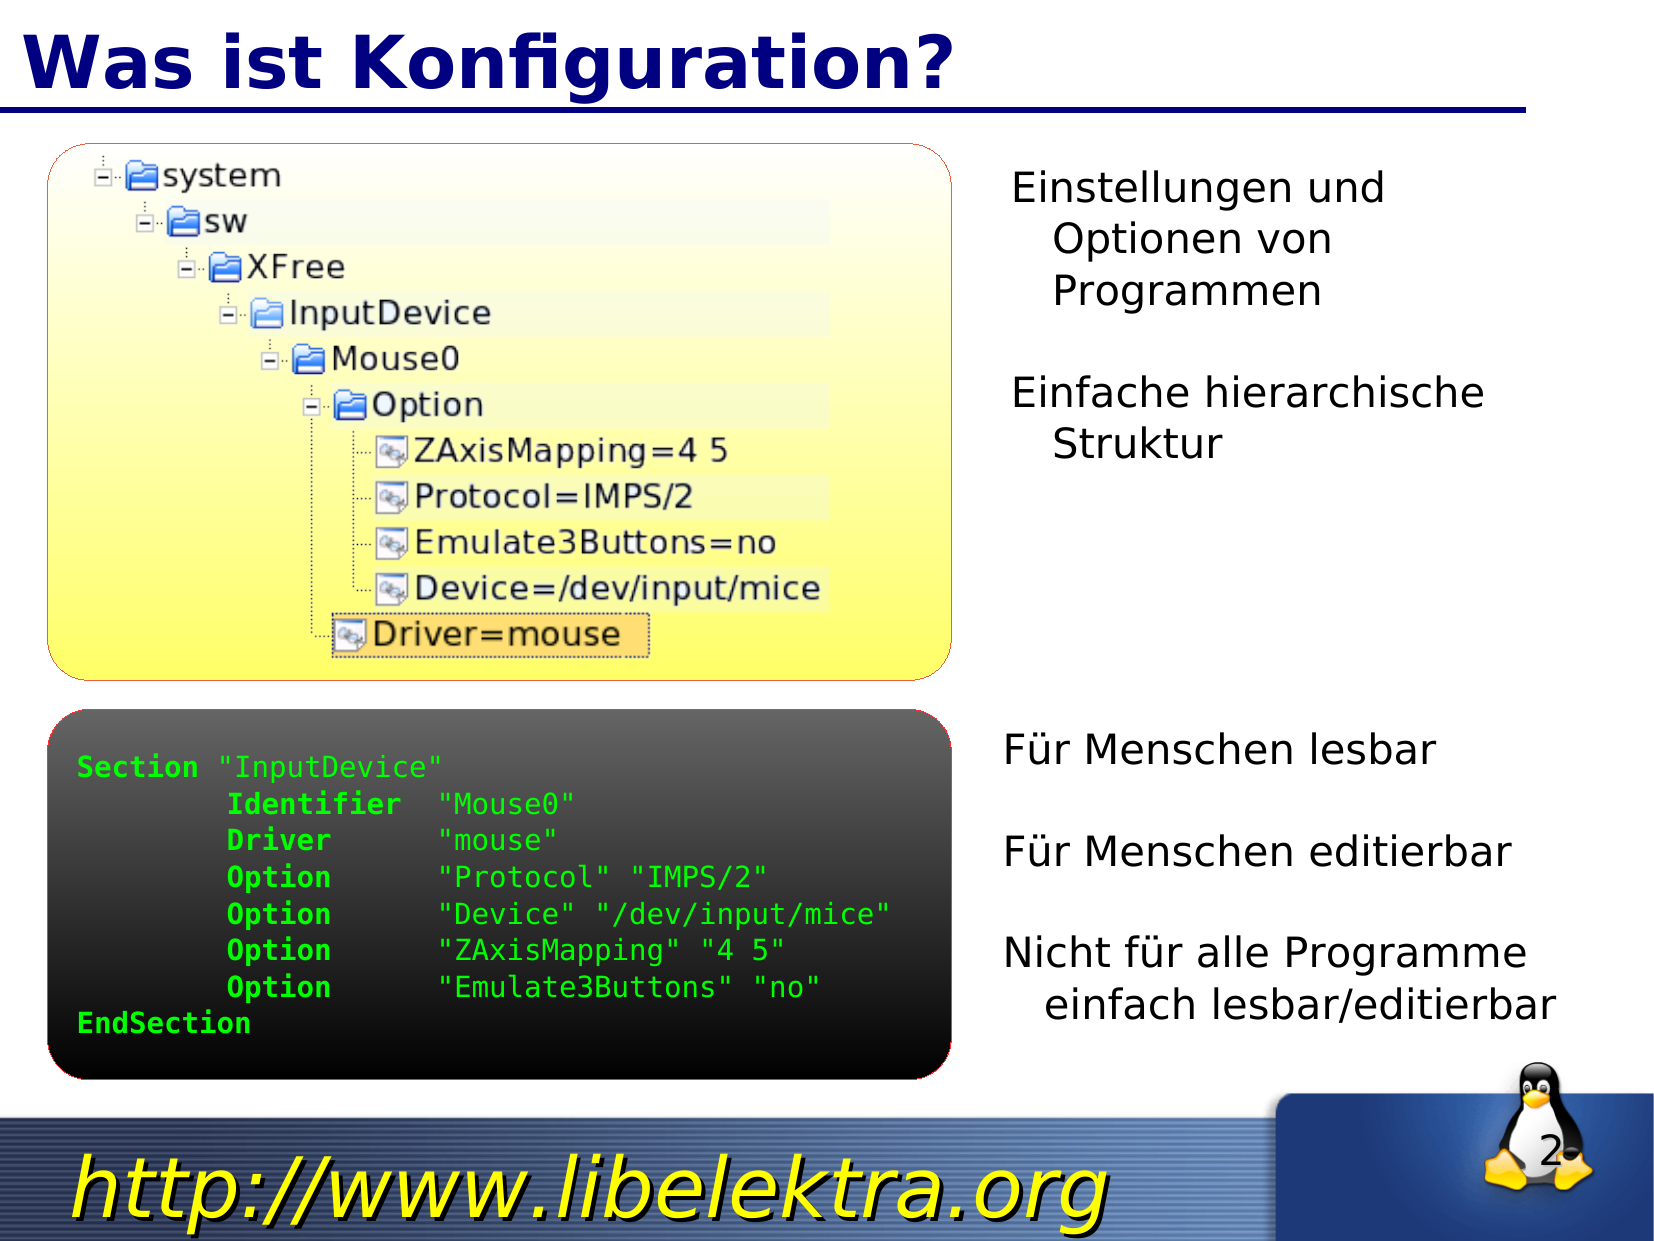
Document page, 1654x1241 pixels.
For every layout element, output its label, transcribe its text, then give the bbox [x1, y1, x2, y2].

list Einstellungen und Optionen von Programmen Einfache hierarchische Struktur [996, 152, 1603, 627]
text_box [47, 143, 952, 681]
list Für Menschen lesbar Für Menschen editierbar Nicht für alle Programme einfach lesbar/editierbar [987, 715, 1595, 1034]
text_box [47, 709, 952, 1080]
picture [84, 154, 830, 666]
text_box Was ist Konfiguration? [21, 14, 1611, 111]
text_box Section "InputDevice" Identifier "Mouse0" Driver "mouse" Option "Protocol" "IMPS/2" Option "Device" "/dev/input/mice" Option "ZAxisMapping" "4 5" Option "Emulate3Buttons" "no" EndSection [76, 748, 923, 1041]
picture [0, 1061, 1654, 1241]
text_box <Nummer> [1312, 1122, 1565, 1178]
